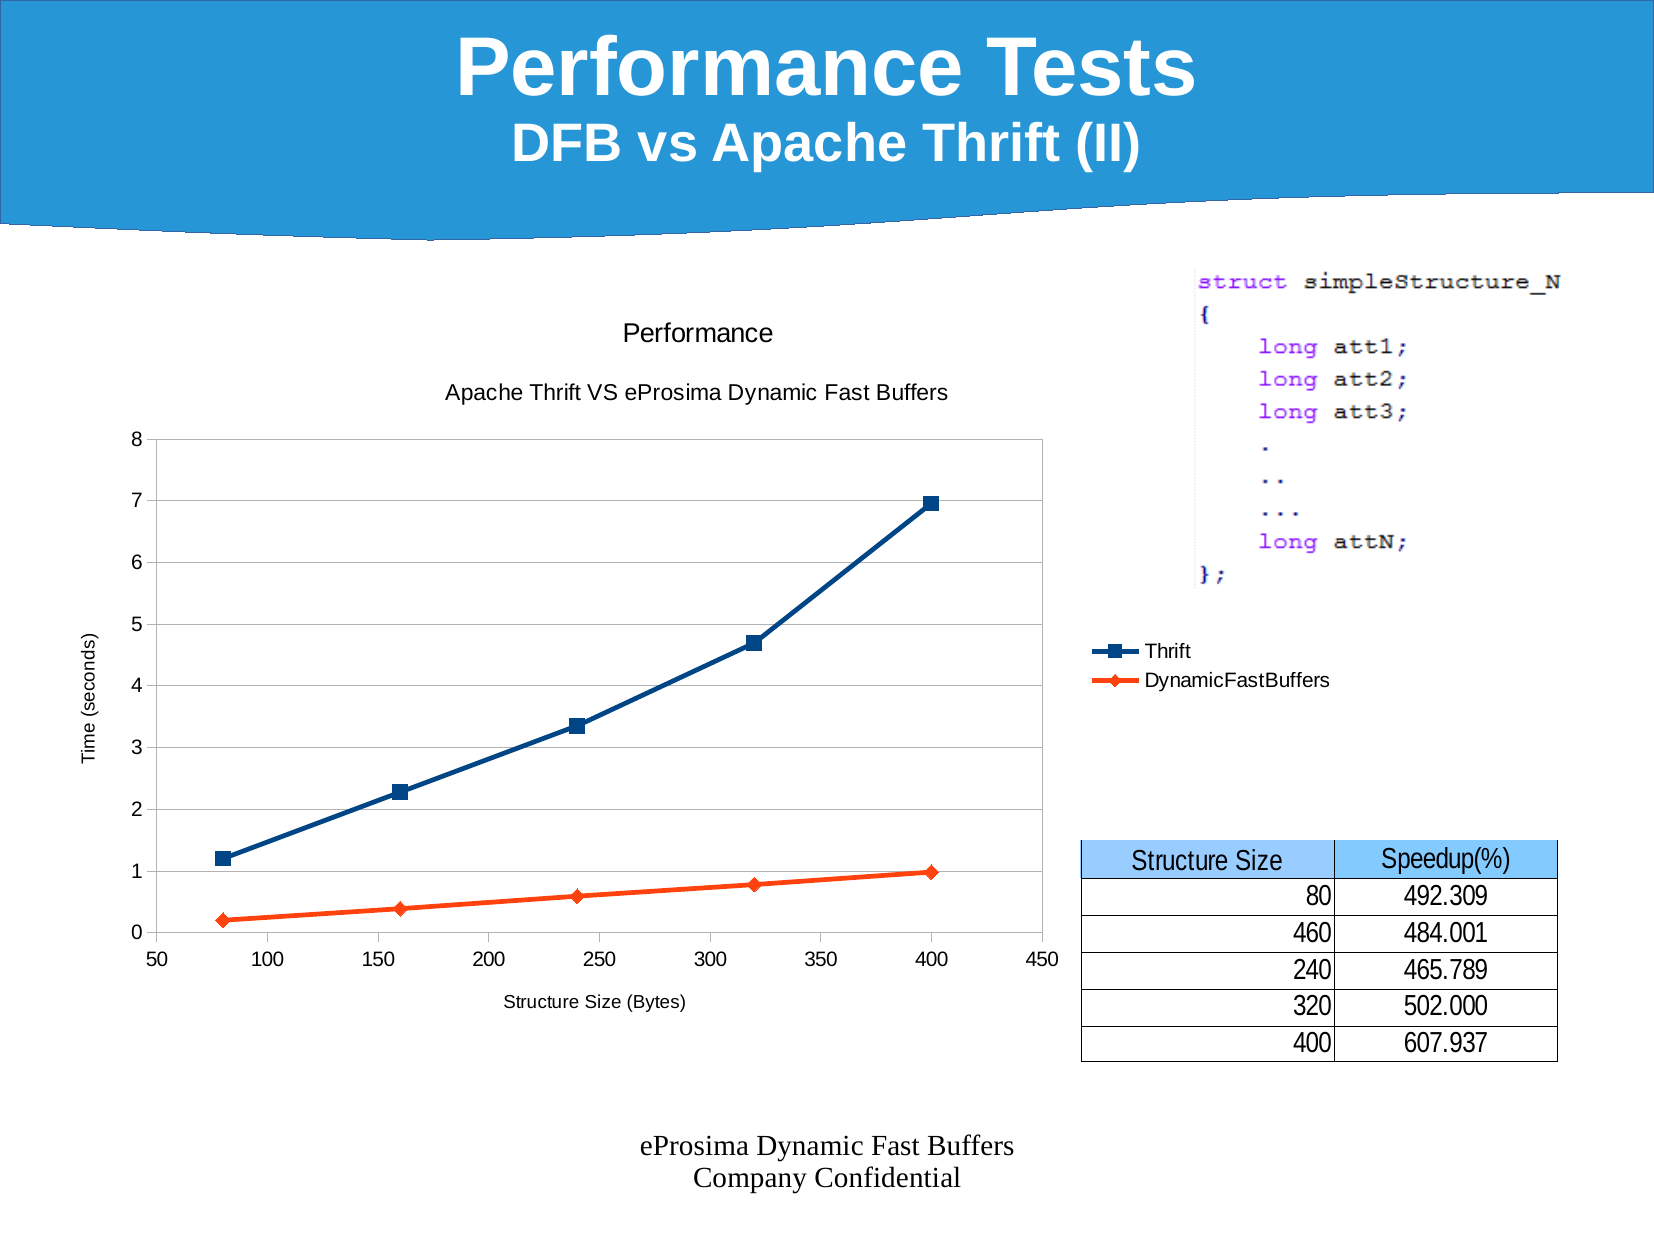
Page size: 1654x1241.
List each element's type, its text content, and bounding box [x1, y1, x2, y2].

chart [45, 287, 1351, 1045]
text_box Performance Tests DFB vs Apache Thrift (II) [0, 0, 1654, 241]
picture [1194, 269, 1576, 589]
picture [1080, 840, 1561, 1066]
